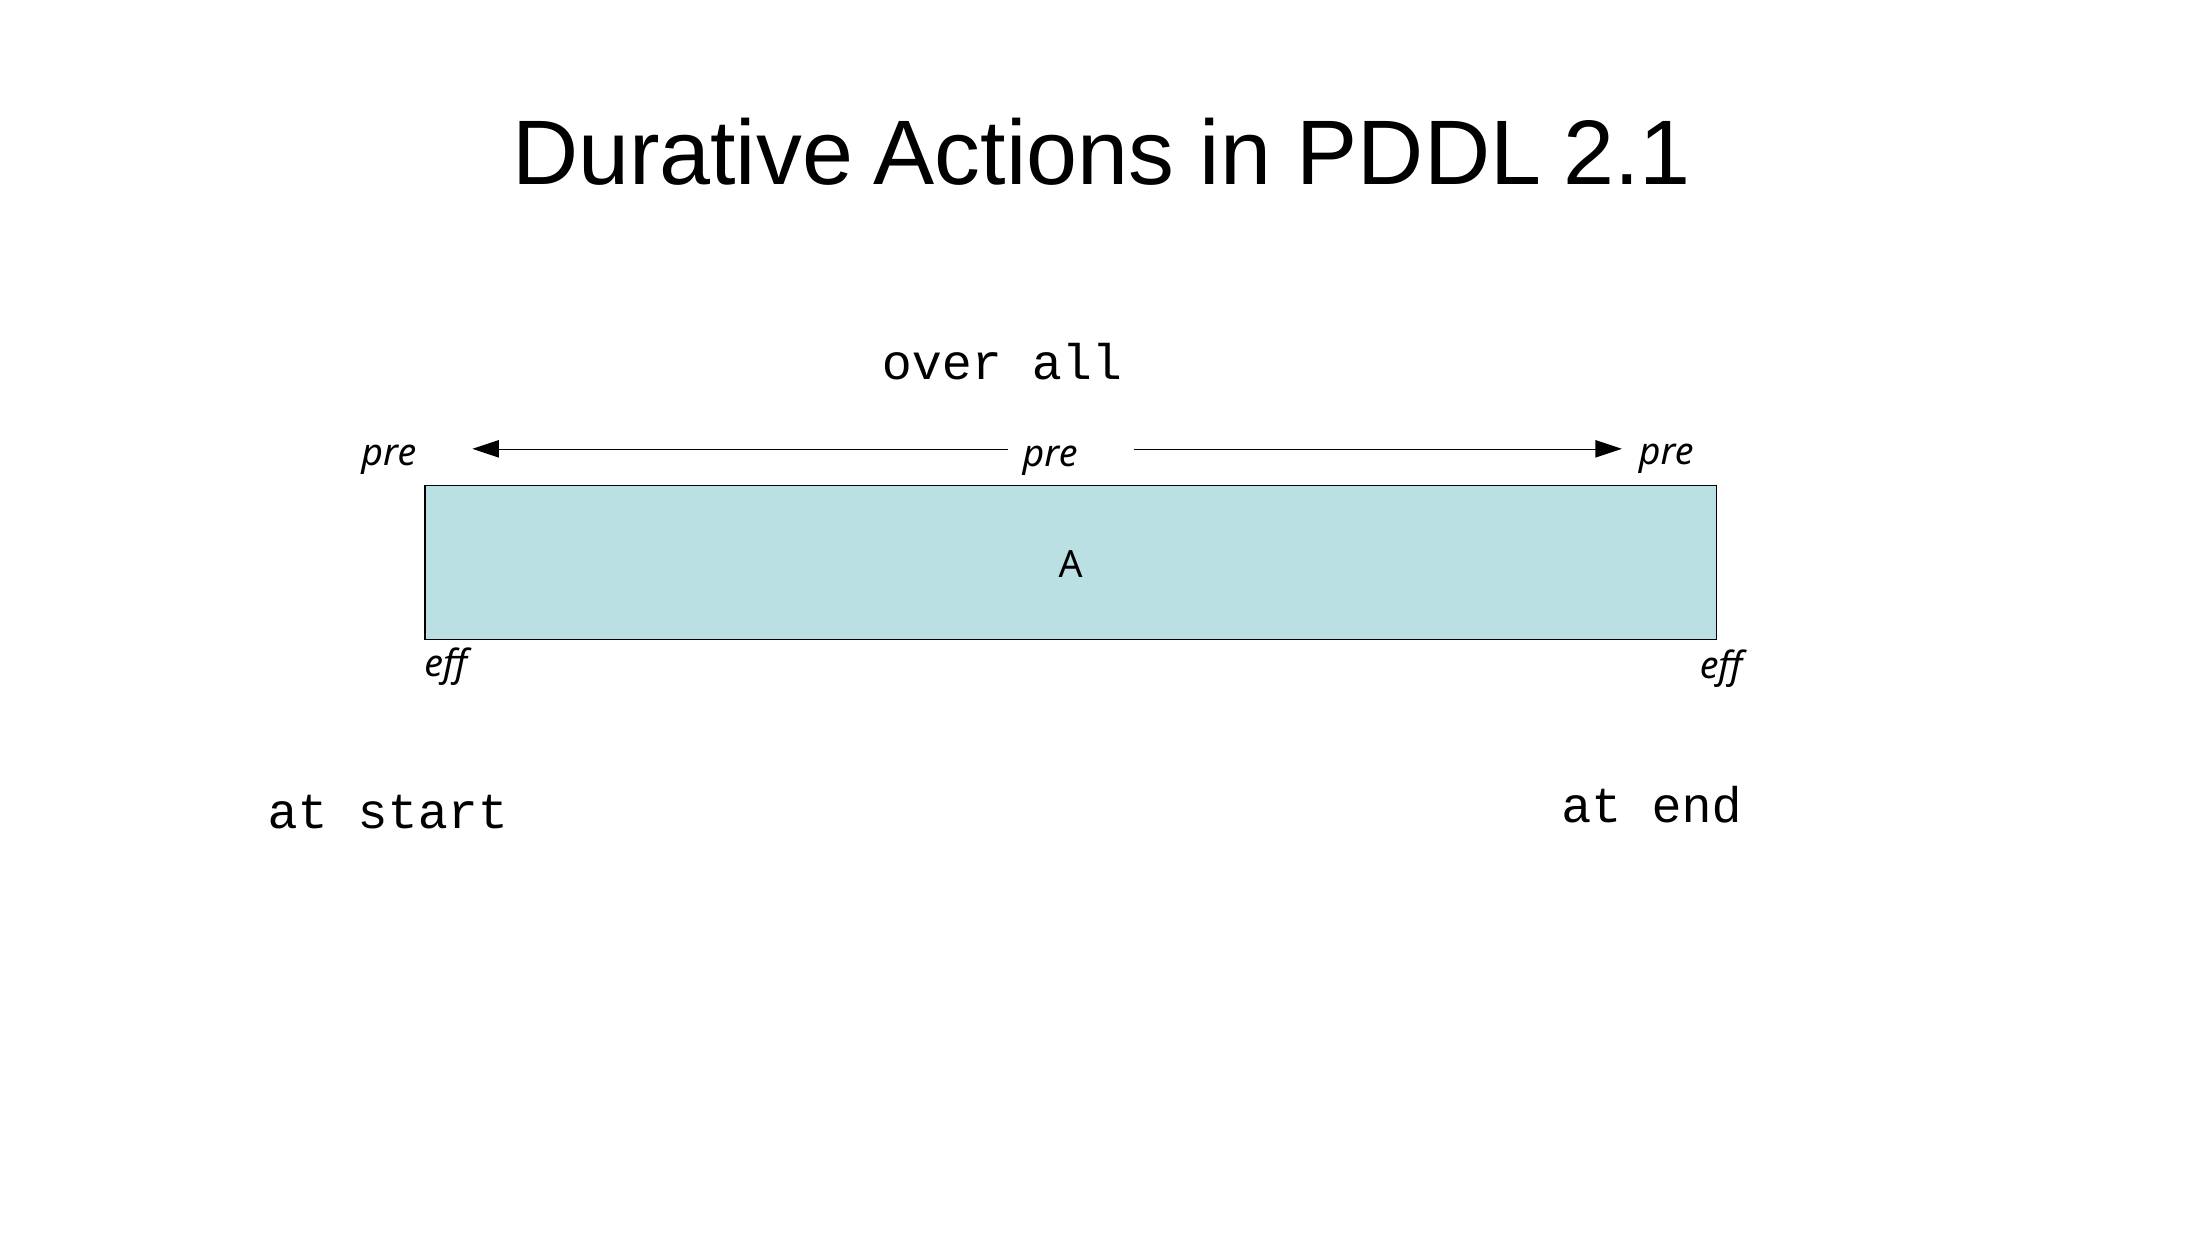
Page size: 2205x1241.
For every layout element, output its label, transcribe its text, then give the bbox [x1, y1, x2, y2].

text_box pre [346, 420, 479, 482]
text_box over all [881, 337, 1202, 395]
text_box pre [1007, 420, 1134, 482]
text_box at start [267, 786, 588, 844]
text_box eff [1684, 633, 1817, 694]
title Durative Actions in PDDL 2.1 [110, 49, 2095, 257]
text_box at end [1561, 780, 1802, 838]
text_box eff [409, 631, 542, 692]
text_box pre [1624, 419, 1756, 480]
text_box A [425, 485, 1717, 640]
